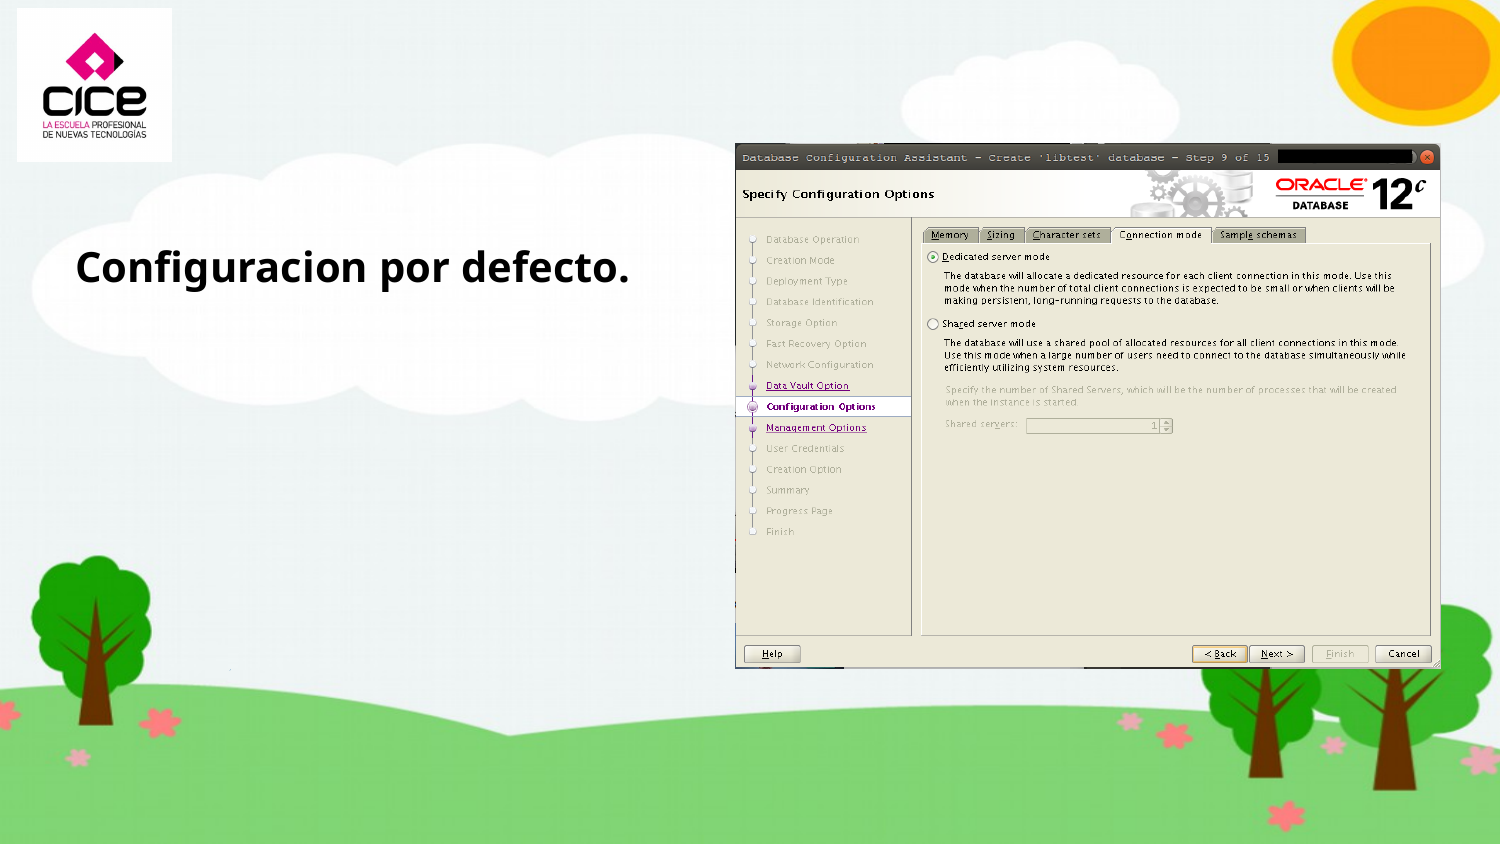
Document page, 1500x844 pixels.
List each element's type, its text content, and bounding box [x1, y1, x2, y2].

picture [0, 0, 1500, 844]
title Configuracion por defecto. [75, 233, 639, 299]
